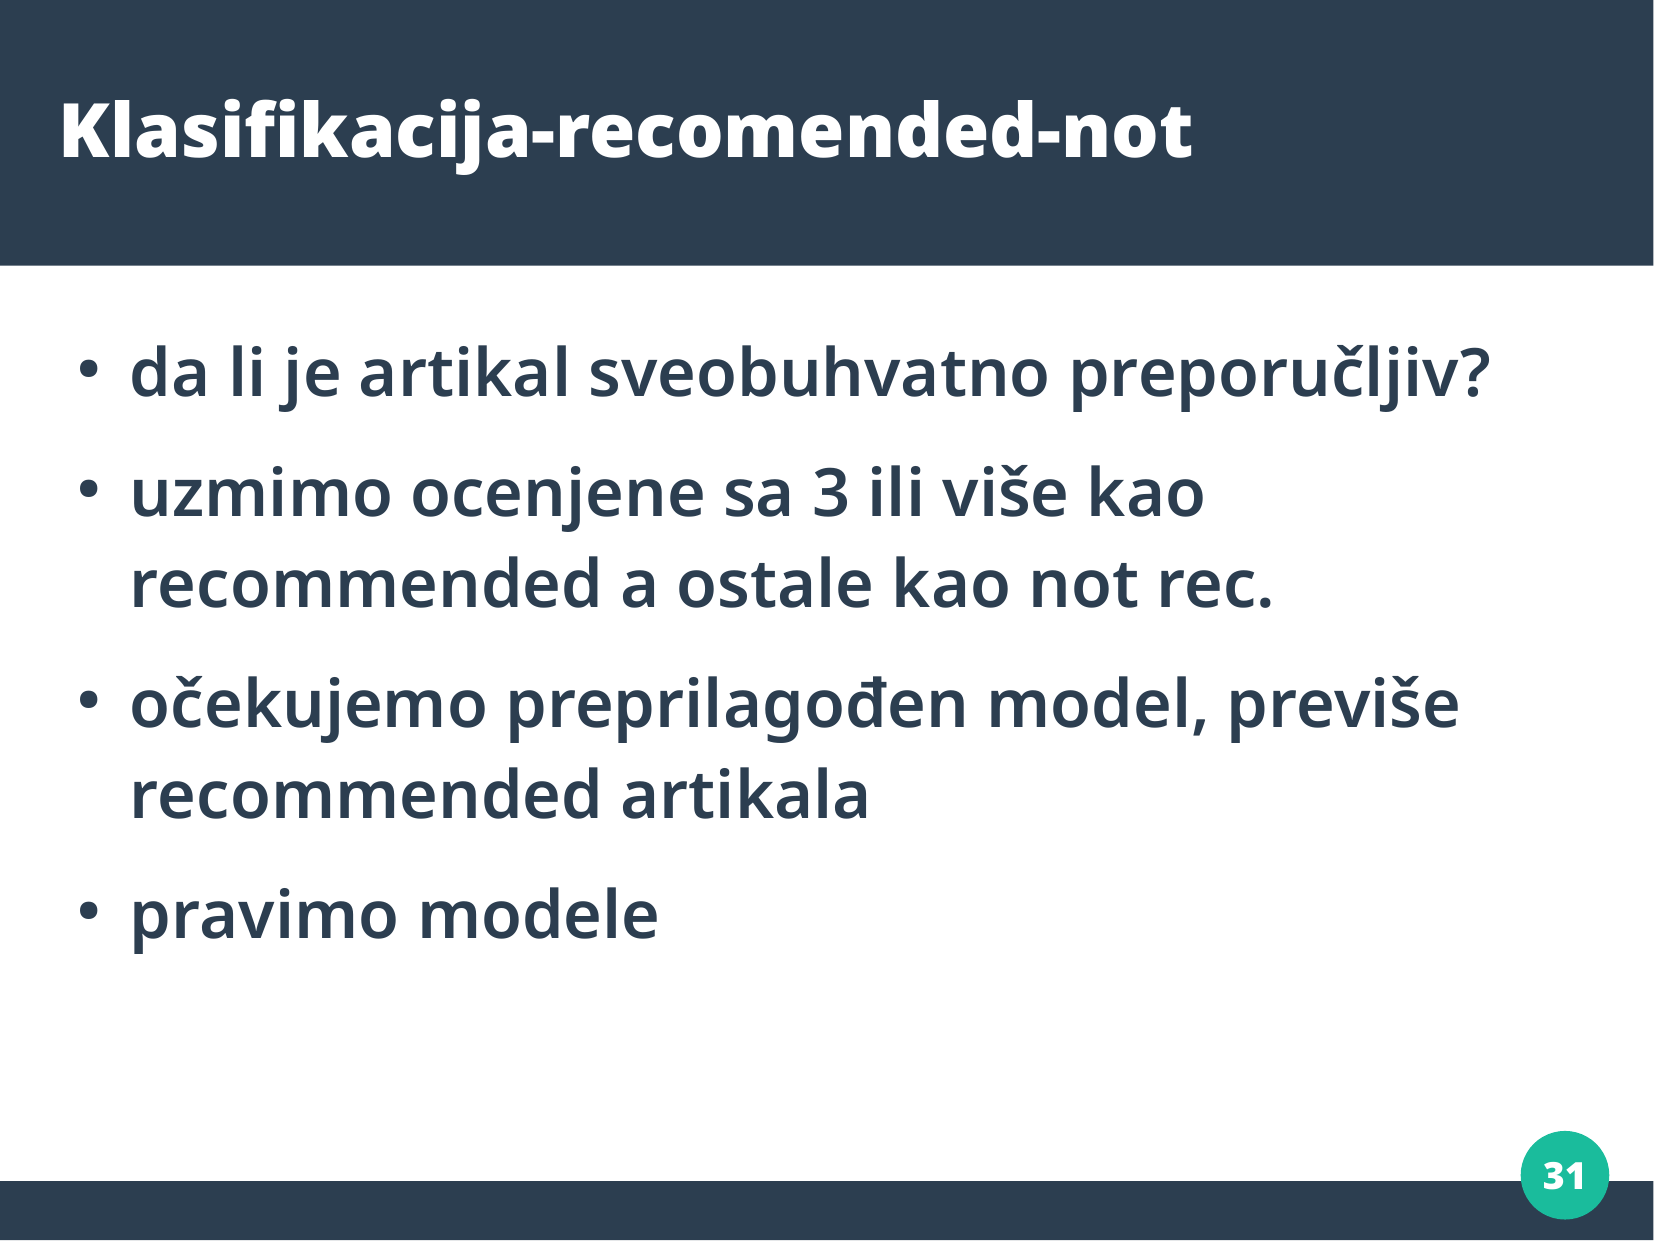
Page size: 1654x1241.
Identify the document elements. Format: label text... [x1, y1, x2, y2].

title Klasifikacija-recomended-not [59, 49, 1595, 207]
list da li je artikal sveobuhvatno preporučljiv? uzmimo ocenjene sa 3 ili više kao recommended a ostale kao not rec. očekujemo preprilagođen model, previše recommended artikala pravimo modele [59, 324, 1595, 1152]
